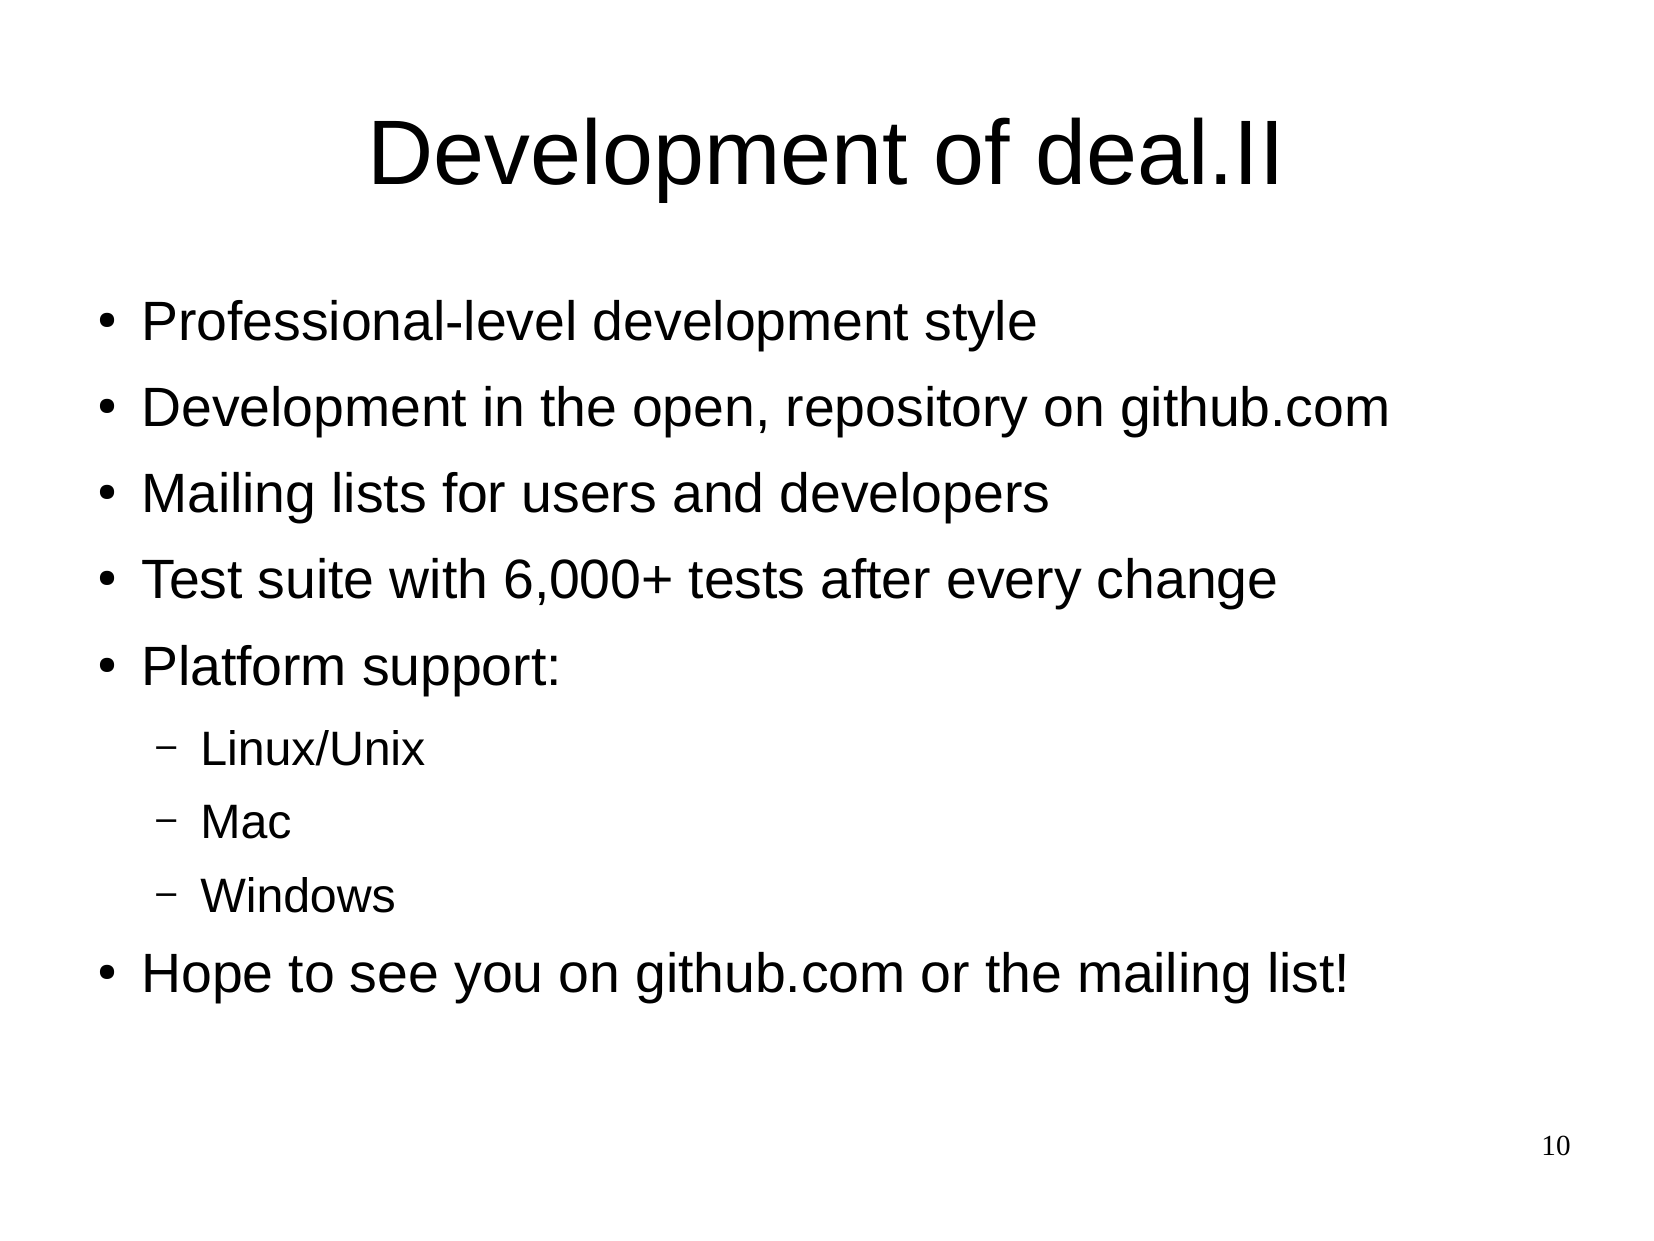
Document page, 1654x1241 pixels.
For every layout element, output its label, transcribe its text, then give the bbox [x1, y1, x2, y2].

title Development of deal.II [82, 49, 1571, 257]
list Professional-level development style Development in the open, repository on github.com Mailing lists for users and developers Test suite with 6,000+ tests after every change Platform support: Linux/Unix Mac Windows Hope to see you on github.com or the mailing list! [82, 290, 1538, 1010]
